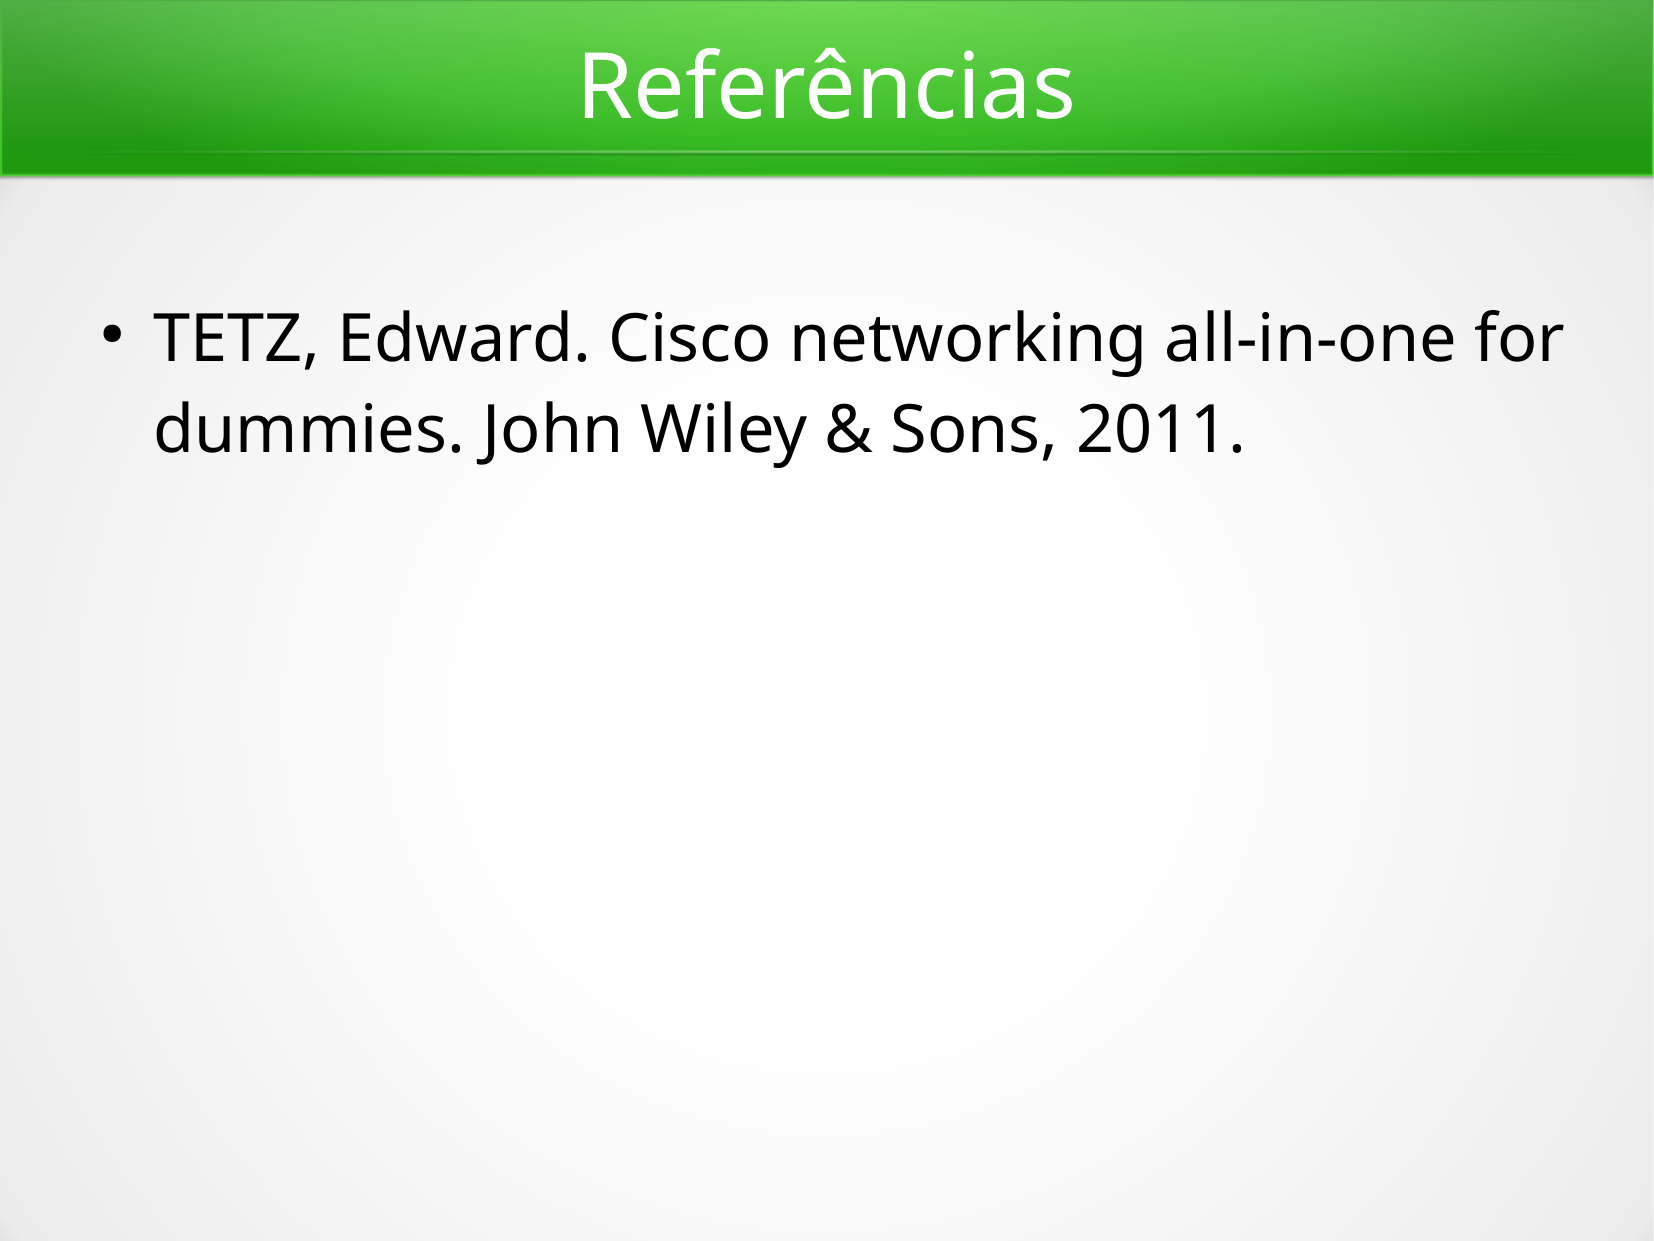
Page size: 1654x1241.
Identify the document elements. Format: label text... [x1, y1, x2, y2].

title Referências [82, 11, 1571, 154]
picture [0, 0, 1654, 1241]
list TETZ, Edward. Cisco networking all-in-one for dummies. John Wiley & Sons, 2011. [82, 290, 1571, 1010]
